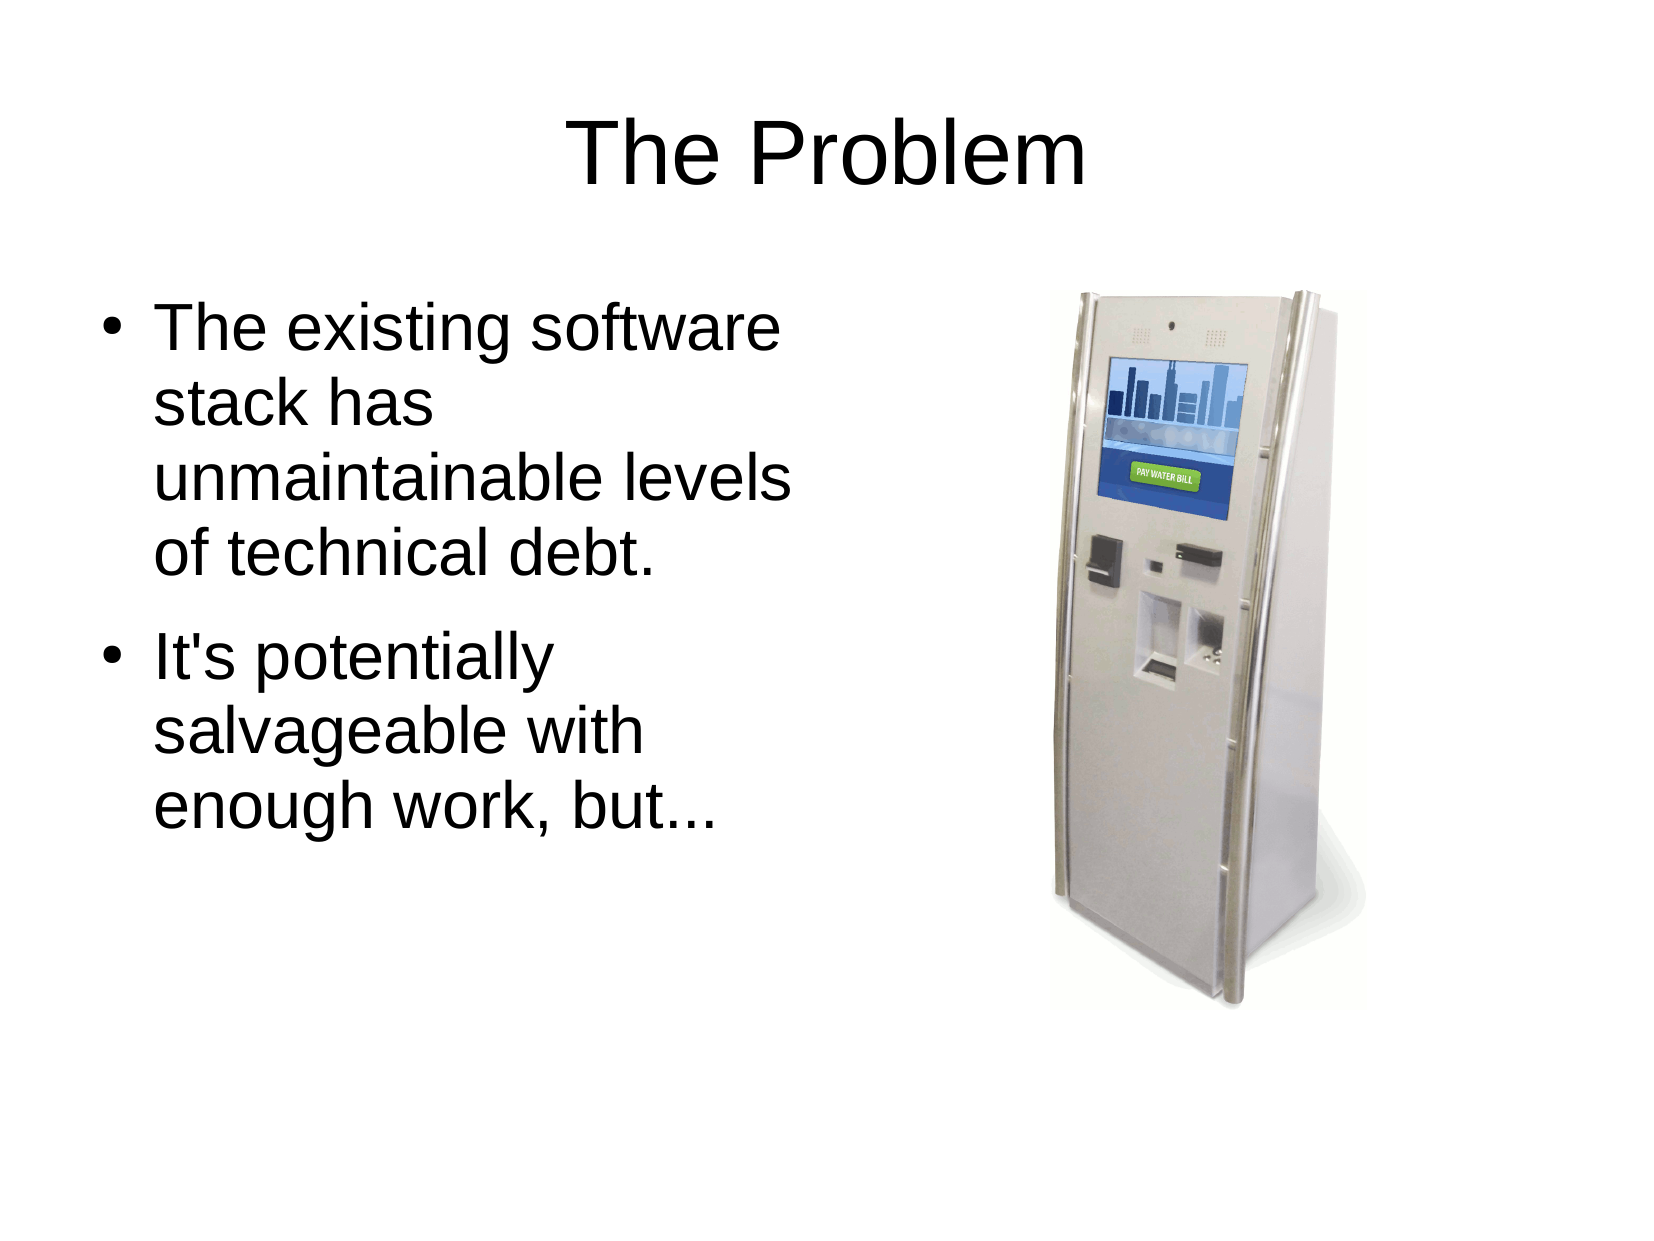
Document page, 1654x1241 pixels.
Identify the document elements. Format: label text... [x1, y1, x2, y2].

title The Problem [82, 49, 1571, 257]
picture [1050, 290, 1367, 1010]
list The existing software stack has unmaintainable levels of technical debt. It's potentially salvageable with enough work, but... [82, 290, 809, 1010]
